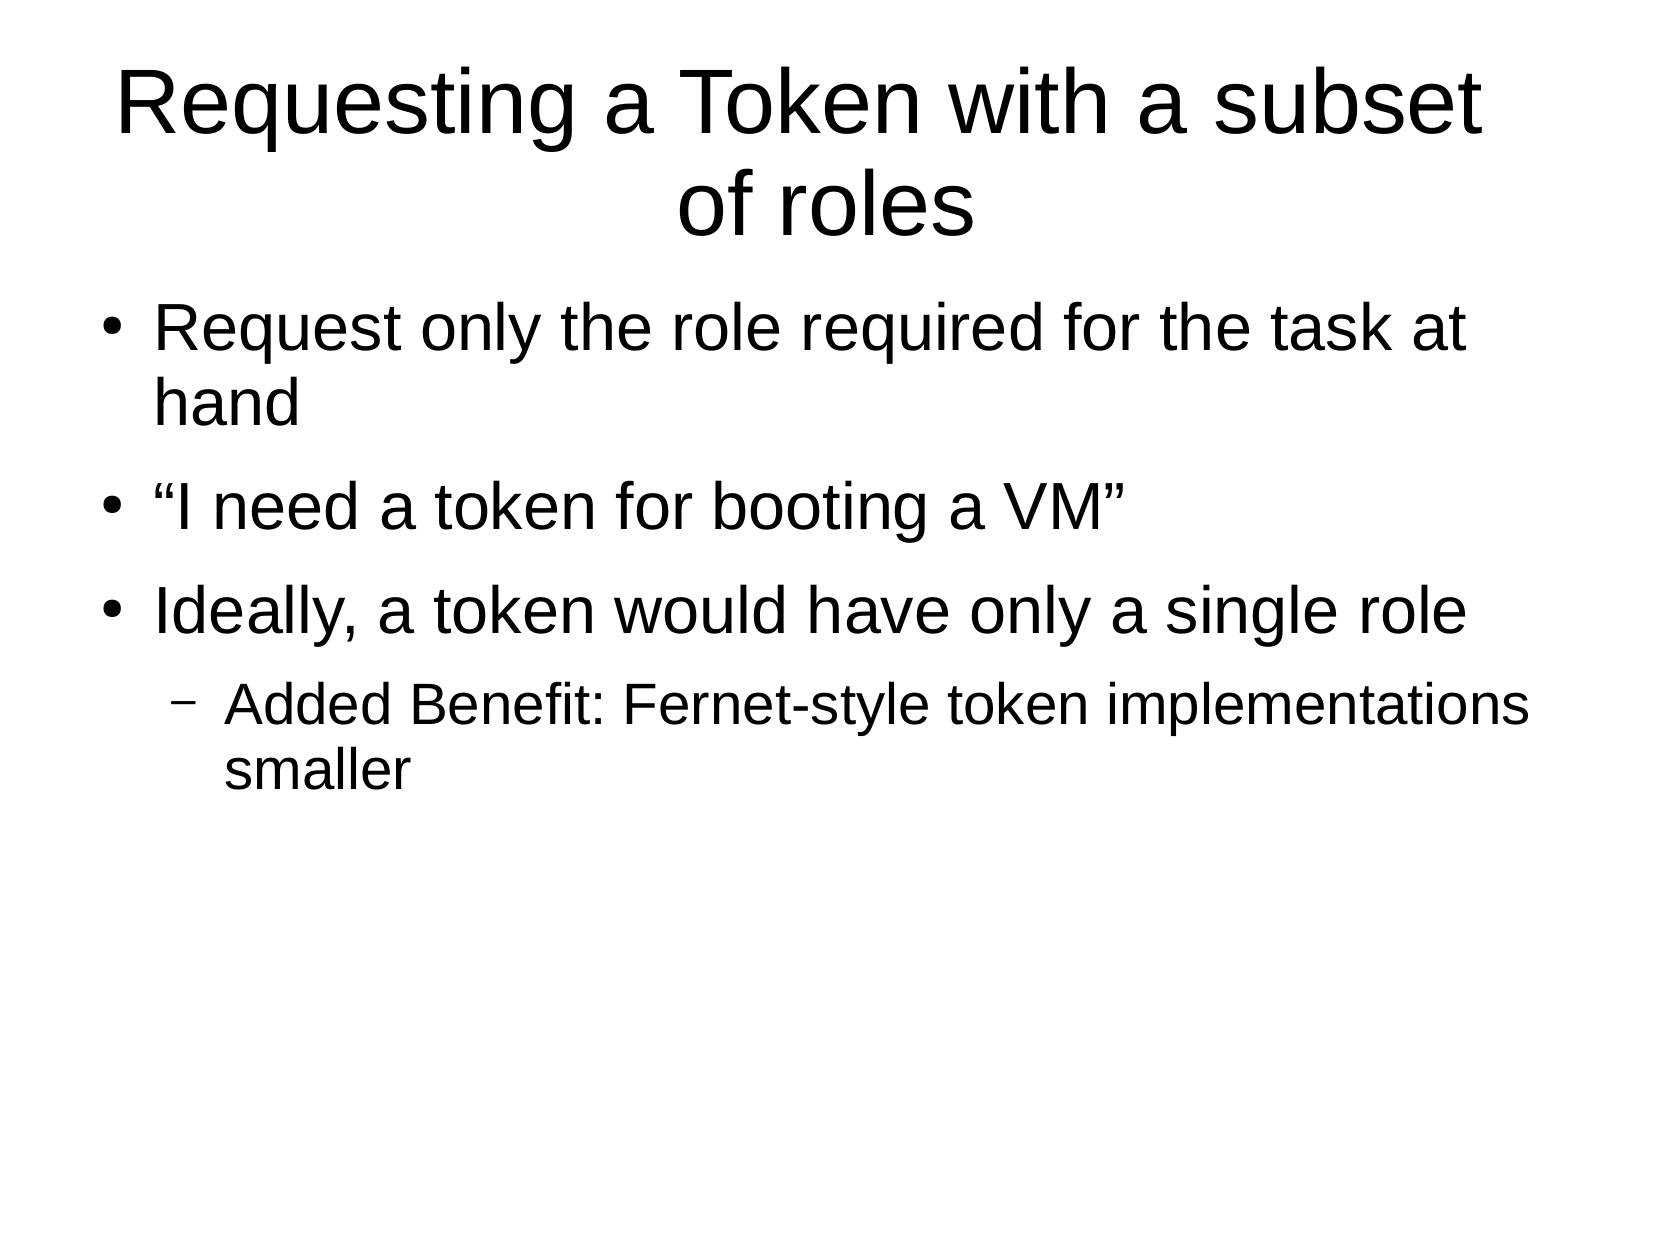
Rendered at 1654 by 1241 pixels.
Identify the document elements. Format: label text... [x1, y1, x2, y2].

list Request only the role required for the task at hand “I need a token for booting a VM” Ideally, a token would have only a single role Added Benefit: Fernet-style token implementations smaller [82, 290, 1571, 1010]
title Requesting a Token with a subset of roles [82, 49, 1571, 257]
